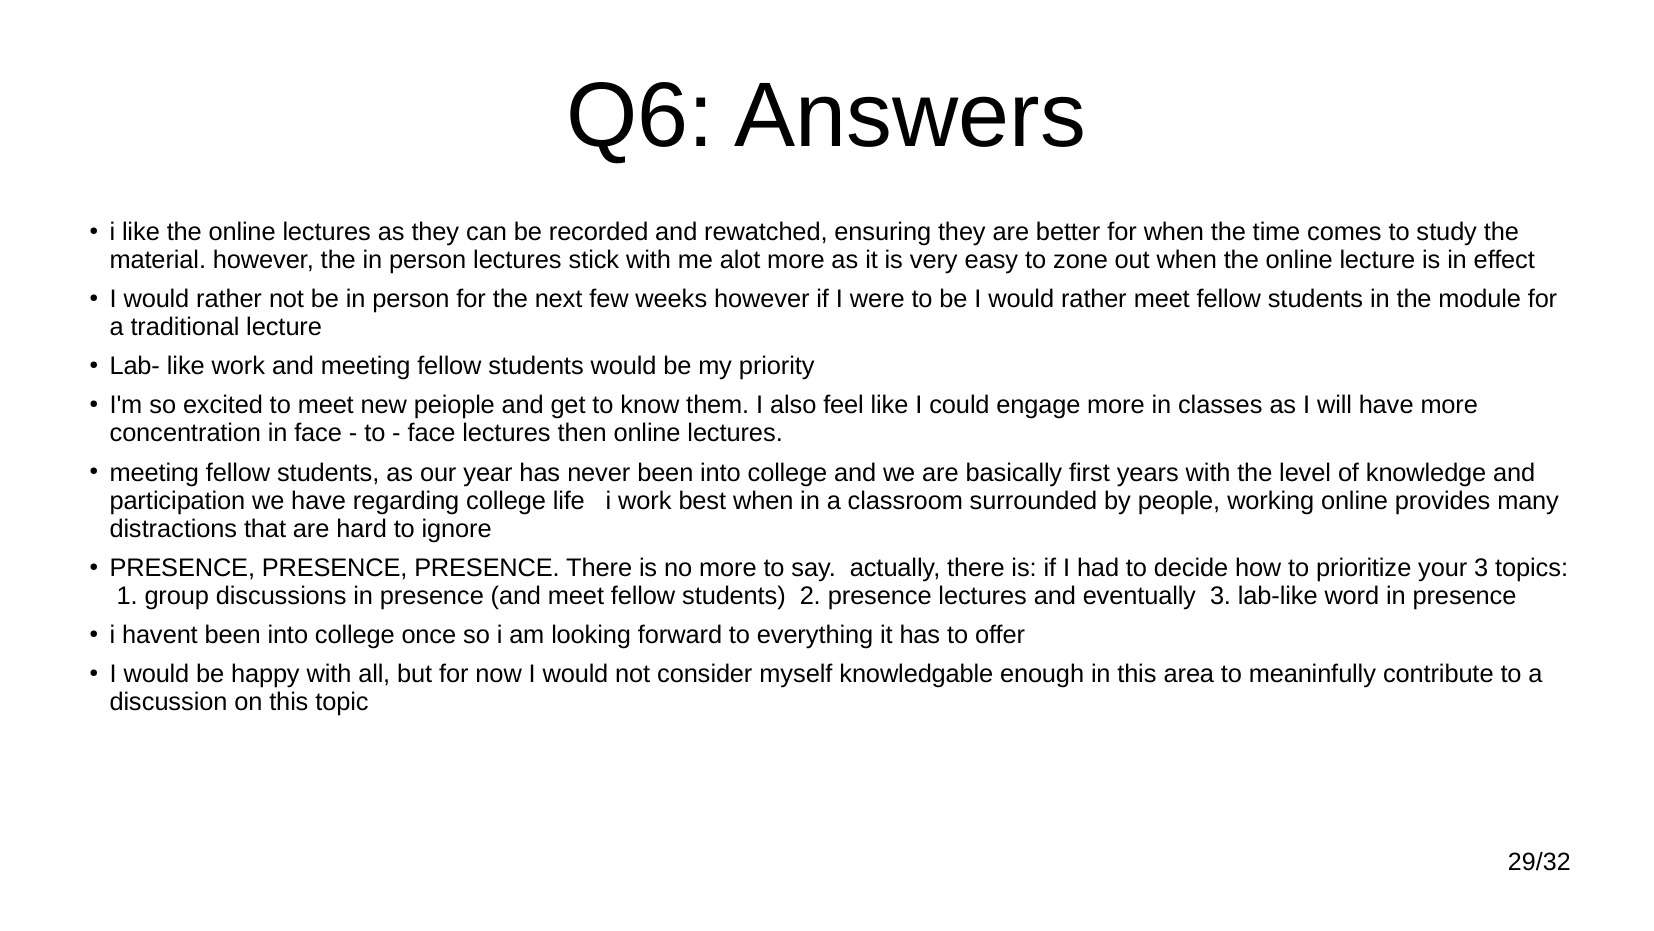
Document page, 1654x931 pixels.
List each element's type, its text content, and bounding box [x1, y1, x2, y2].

title Q6: Answers [82, 37, 1571, 193]
list i like the online lectures as they can be recorded and rewatched, ensuring they are better for when the time comes to study the material. however, the in person lectures stick with me alot more as it is very easy to zone out when the online lecture is in effect I would rather not be in person for the next few weeks however if I were to be I would rather meet fellow students in the module for a traditional lecture Lab- like work and meeting fellow students would be my priority I'm so excited to meet new peiople and get to know them. I also feel like I could engage more in classes as I will have more concentration in face - to - face lectures then online lectures. meeting fellow students, as our year has never been into college and we are basically first years with the level of knowledge and participation we have regarding college life i work best when in a classroom surrounded by people, working online provides many distractions that are hard to ignore PRESENCE, PRESENCE, PRESENCE. There is no more to say. actually, there is: if I had to decide how to prioritize your 3 topics: 1. group discussions in presence (and meet fellow students) 2. presence lectures and eventually 3. lab-like word in presence i havent been into college once so i am looking forward to everything it has to offer I would be happy with all, but for now I would not consider myself knowledgable enough in this area to meaninfully contribute to a discussion on this topic [82, 217, 1571, 758]
